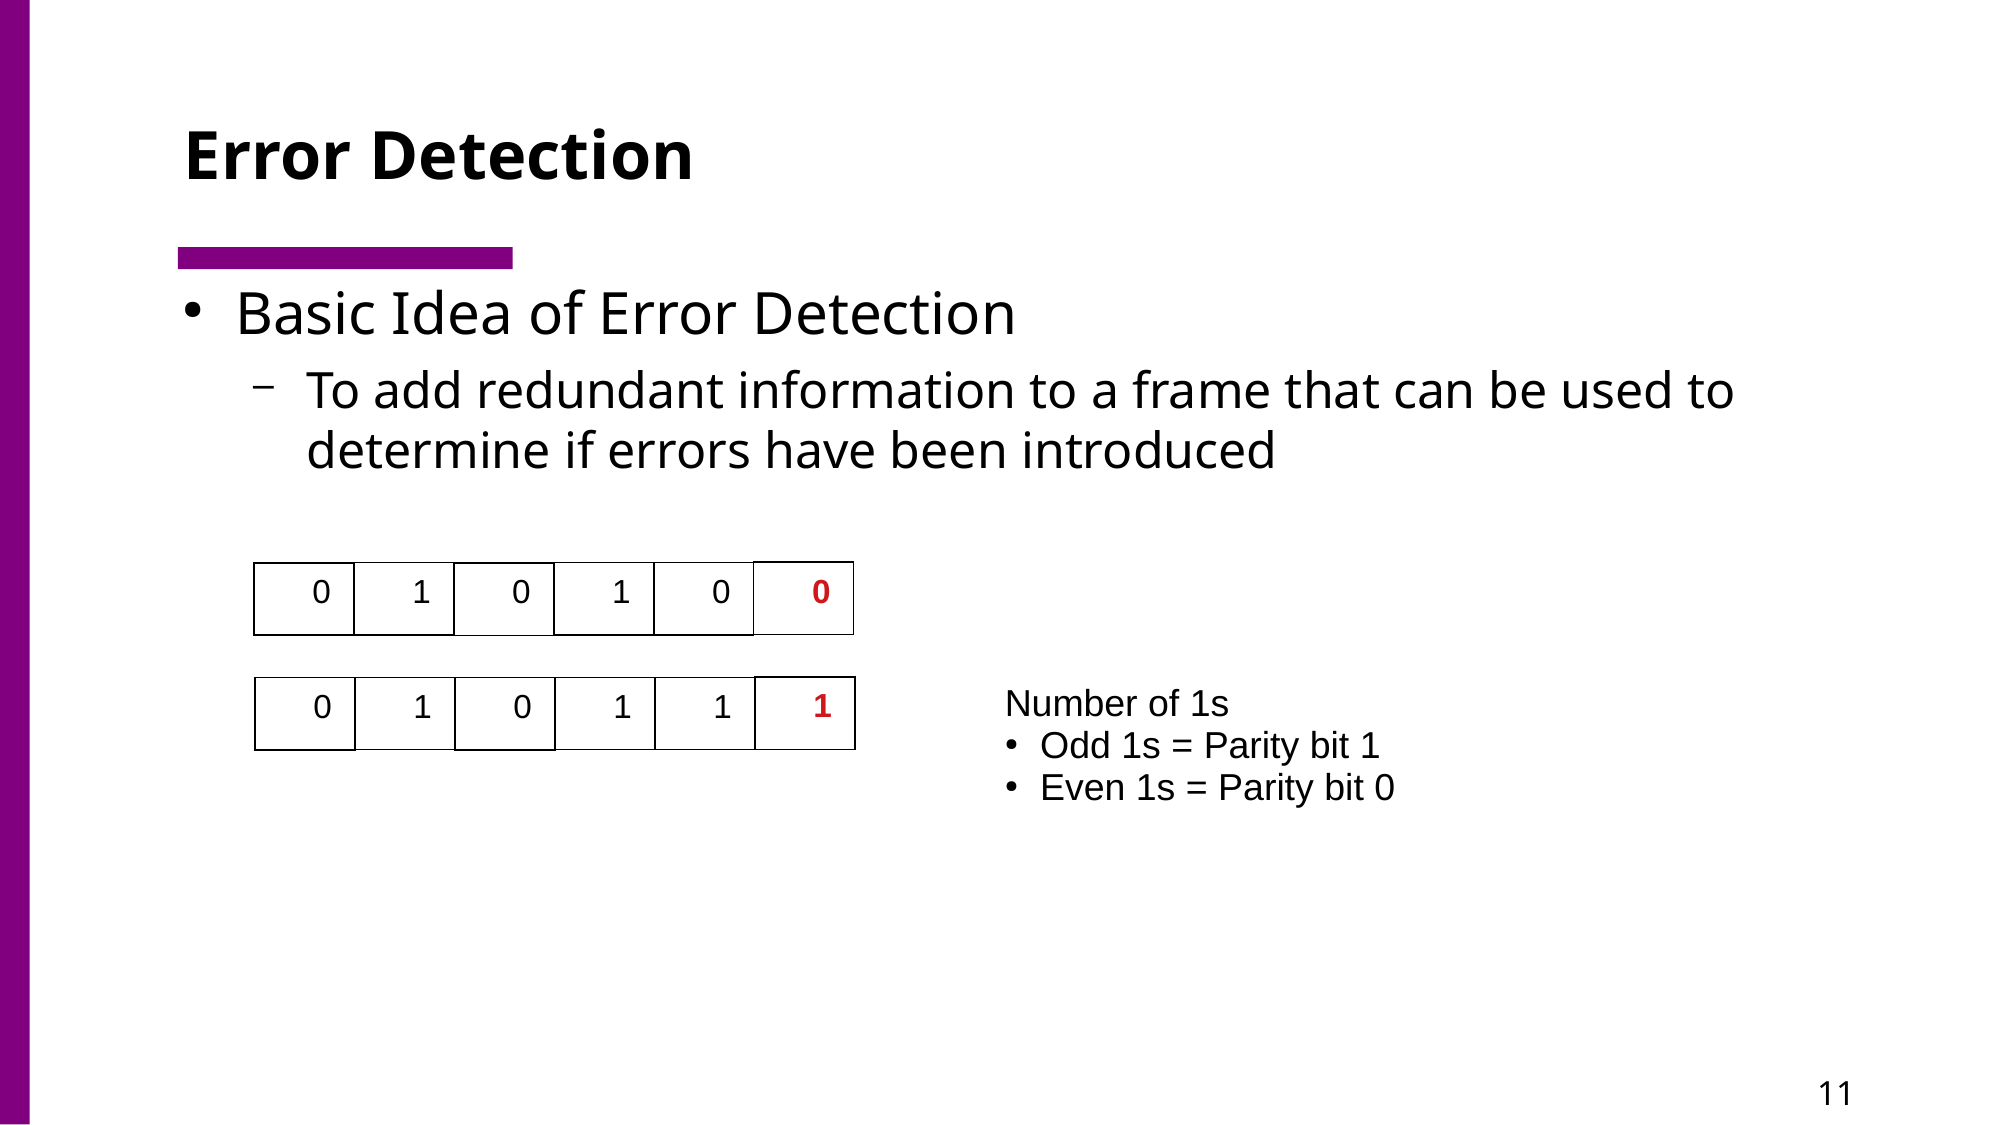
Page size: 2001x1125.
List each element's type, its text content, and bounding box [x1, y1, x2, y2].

text_box 1 [553, 562, 653, 635]
text_box 0 [753, 562, 854, 635]
text_box 0 [254, 677, 355, 751]
text_box 0 [454, 677, 555, 751]
text_box 1 [554, 677, 654, 750]
text_box 0 [653, 562, 753, 635]
text_box 0 [253, 562, 354, 636]
text_box 0 [453, 562, 554, 636]
text_box 1 [354, 677, 454, 750]
text_box Number of 1s Odd 1s = Parity bit 1 Even 1s = Parity bit 0 [990, 675, 1411, 816]
list Basic Idea of Error Detection To add redundant information to a frame that can be used to determine if errors have been introduced [149, 184, 1959, 1024]
text_box 1 [754, 677, 855, 750]
text_box 1 [353, 562, 453, 635]
text_box 1 [654, 677, 754, 750]
title Error Detection [133, 75, 1946, 201]
